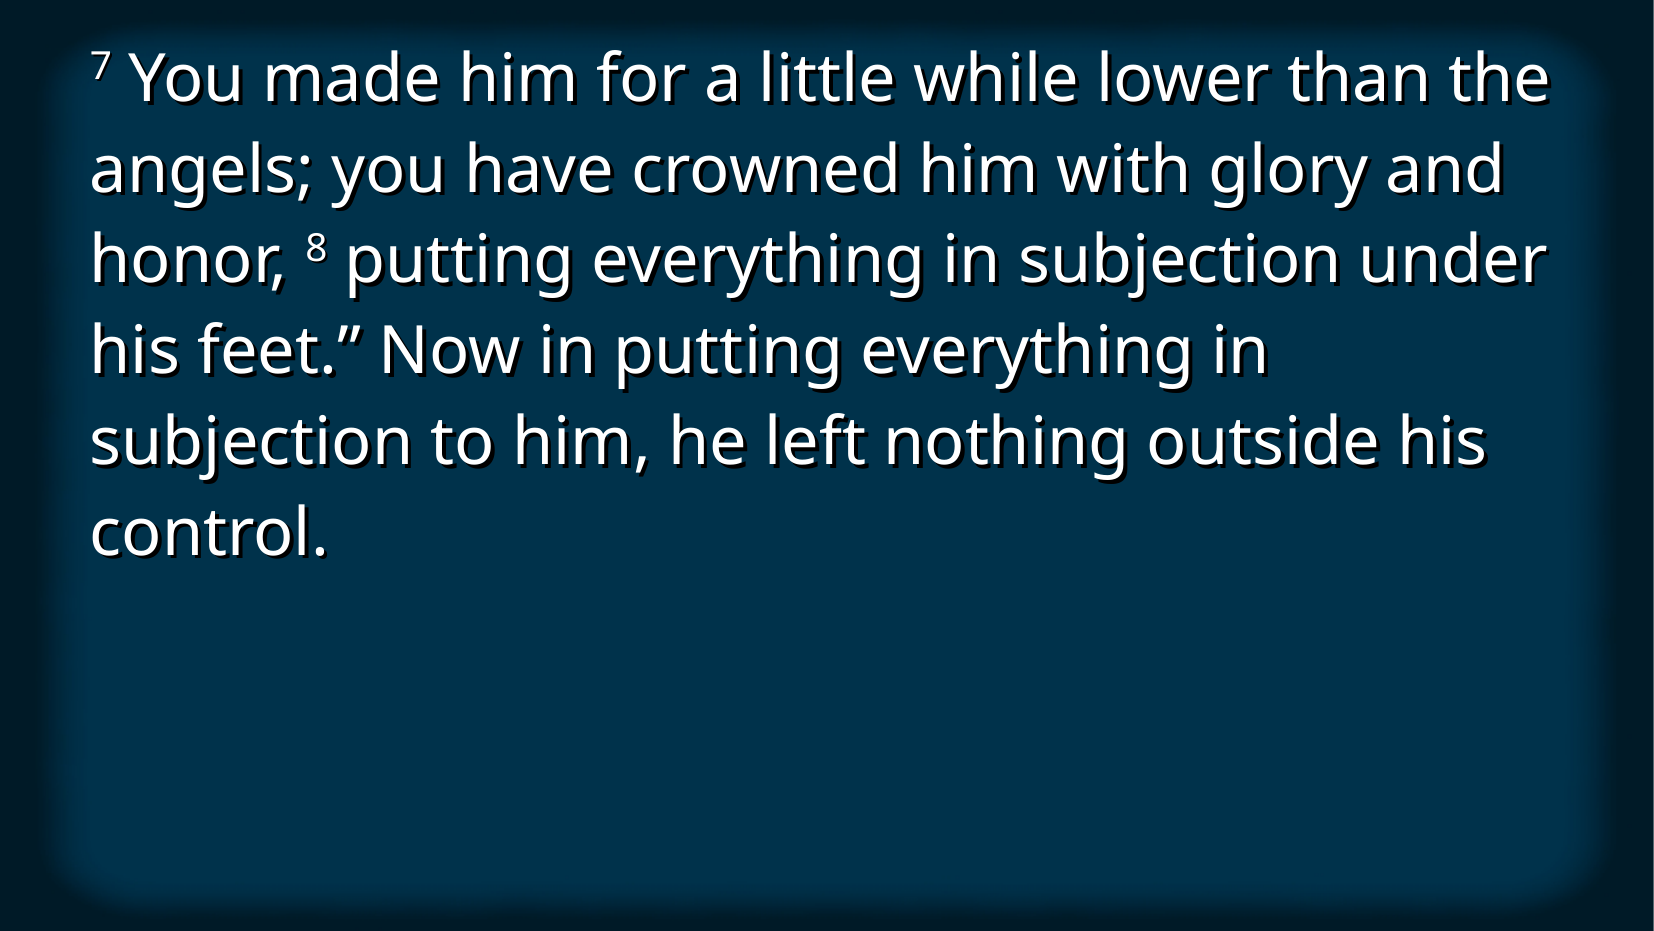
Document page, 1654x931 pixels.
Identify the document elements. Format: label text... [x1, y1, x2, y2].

picture [0, 0, 1654, 931]
text_box 7 You made him for a little while lower than the angels; you have crowned him with glory and honor, 8 putting everything in subjection under his feet.” Now in putting everything in subjection to him, he left nothing outside his control. [75, 22, 1576, 482]
